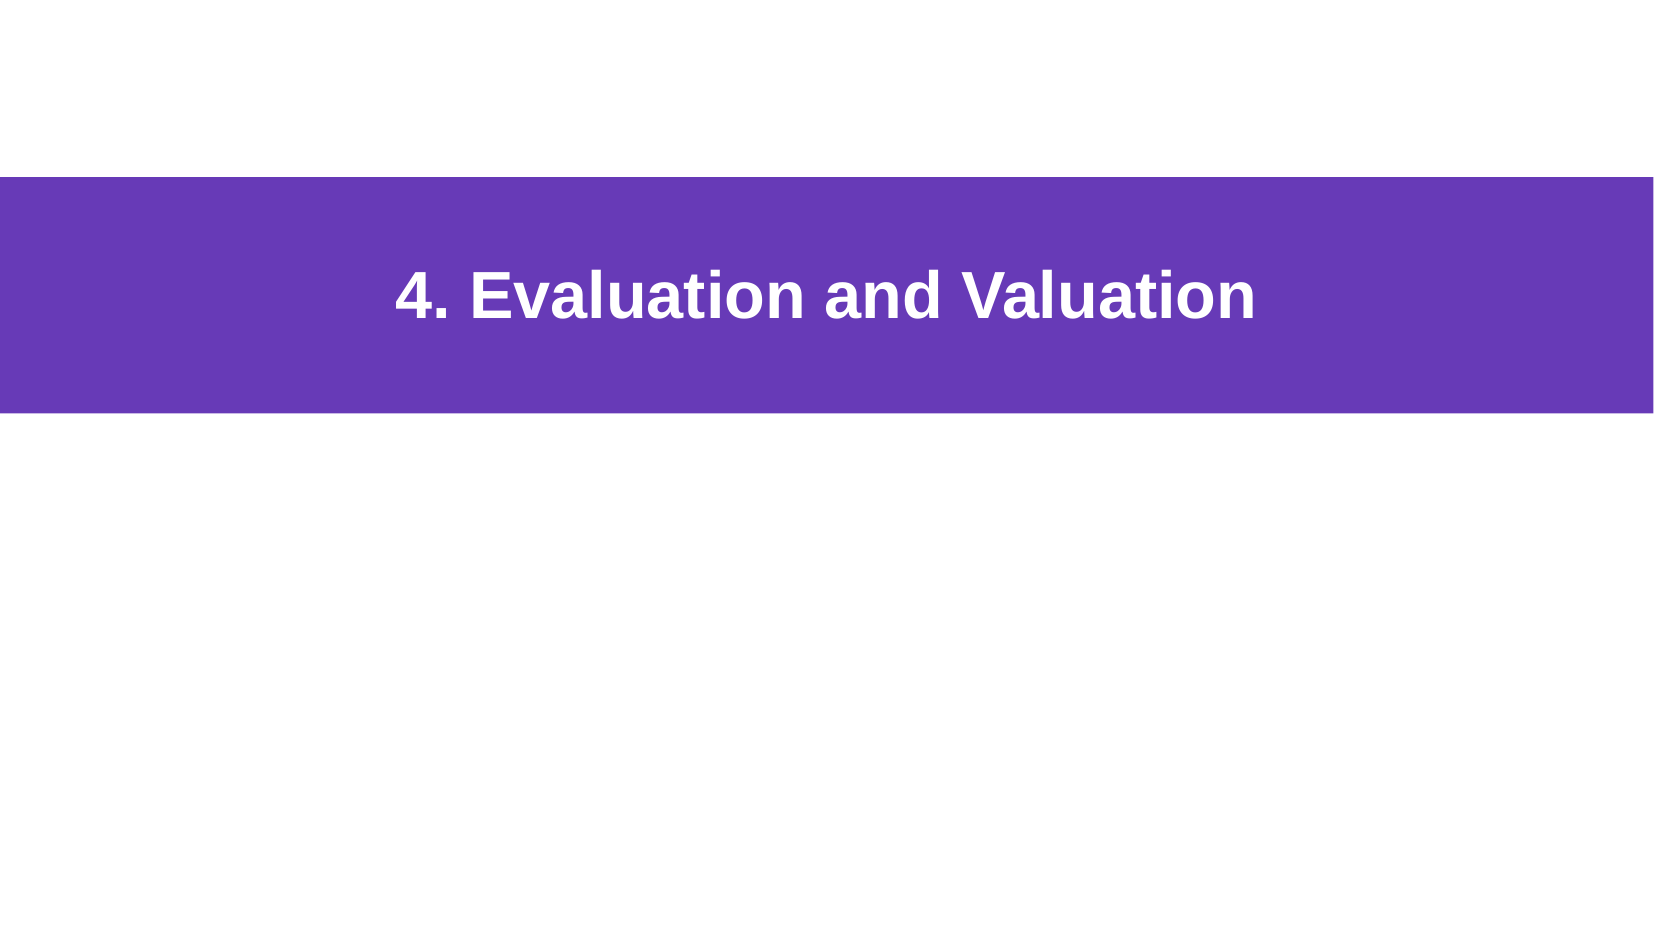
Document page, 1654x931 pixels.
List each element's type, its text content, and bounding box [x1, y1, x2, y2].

title 4. Evaluation and Valuation [0, 177, 1654, 414]
